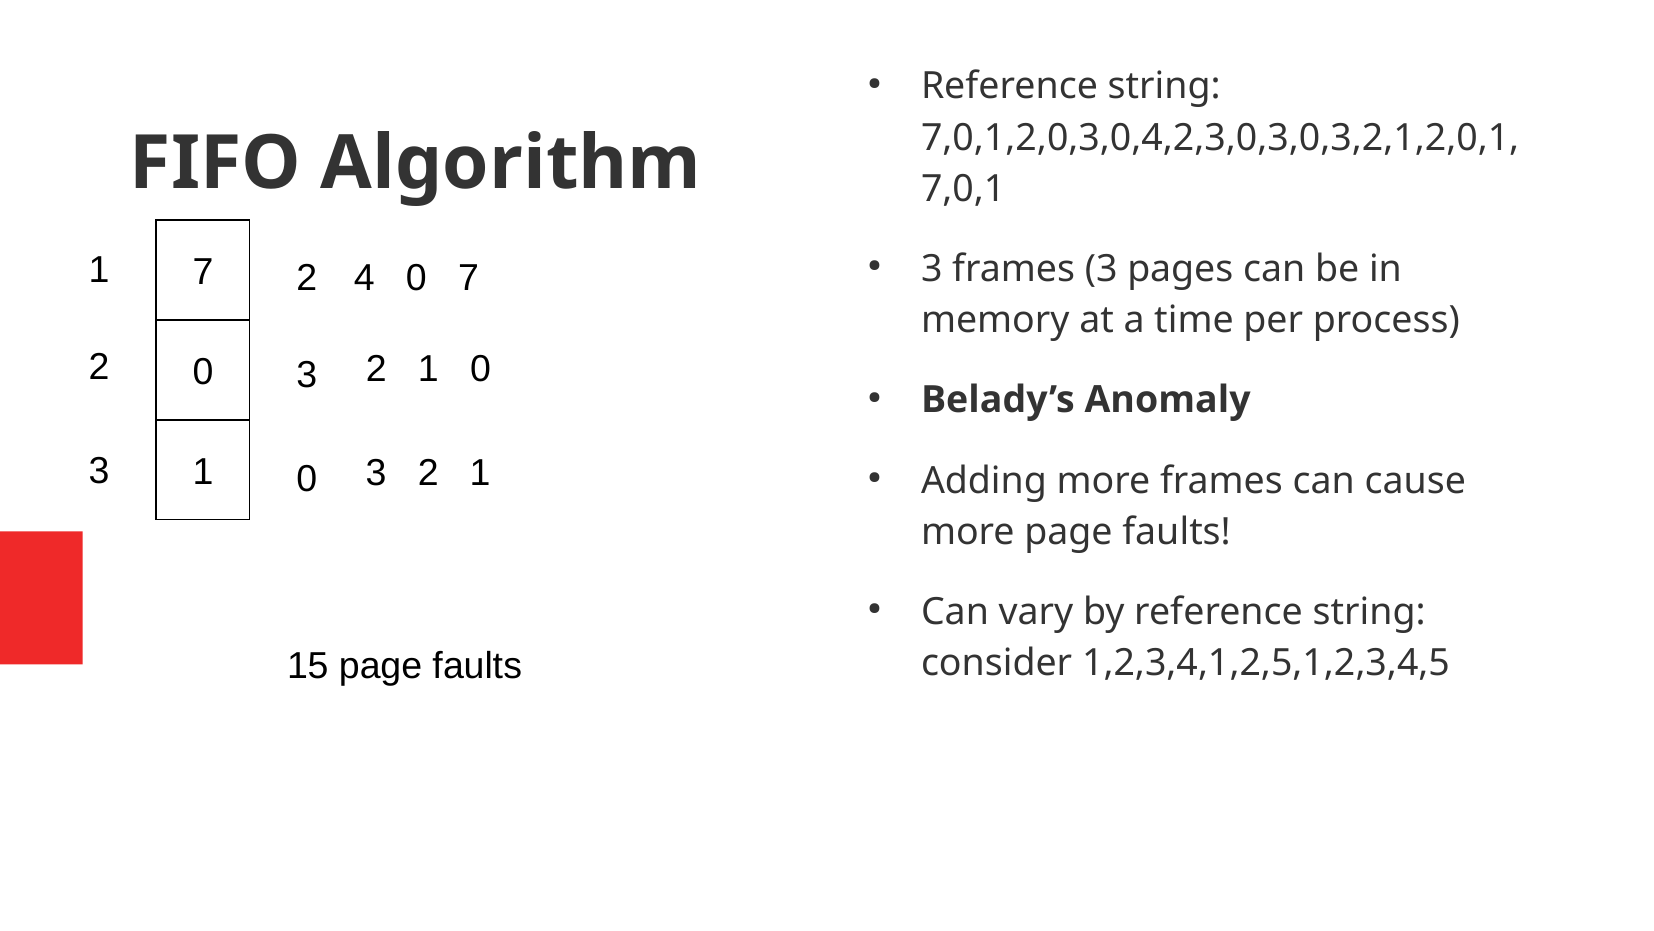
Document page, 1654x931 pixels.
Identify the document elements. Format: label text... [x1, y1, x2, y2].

title FIFO Algorithm [129, 70, 850, 249]
text_box 0 [155, 319, 250, 419]
text_box 3 [274, 339, 339, 406]
text_box 3 [67, 435, 131, 502]
text_box 2 1 0 [344, 333, 891, 400]
text_box 1 [155, 419, 250, 520]
text_box 0 [274, 443, 339, 510]
text_box 1 [67, 234, 131, 301]
text_box 15 page faults [265, 630, 544, 697]
text_box 4 0 7 [332, 242, 975, 309]
text_box 3 2 1 [344, 437, 919, 504]
text_box 7 [155, 219, 250, 319]
text_box 2 [274, 242, 332, 309]
text_box 2 [67, 330, 131, 398]
list Reference string: 7,0,1,2,0,3,0,4,2,3,0,3,0,3,2,1,2,0,1,7,0,1 3 frames (3 pages can be in memory at a time per process) Belady’s Anomaly Adding more frames can cause more page faults! Can vary by reference string: consider 1,2,3,4,1,2,5,1,2,3,4,5 [850, 59, 1537, 898]
